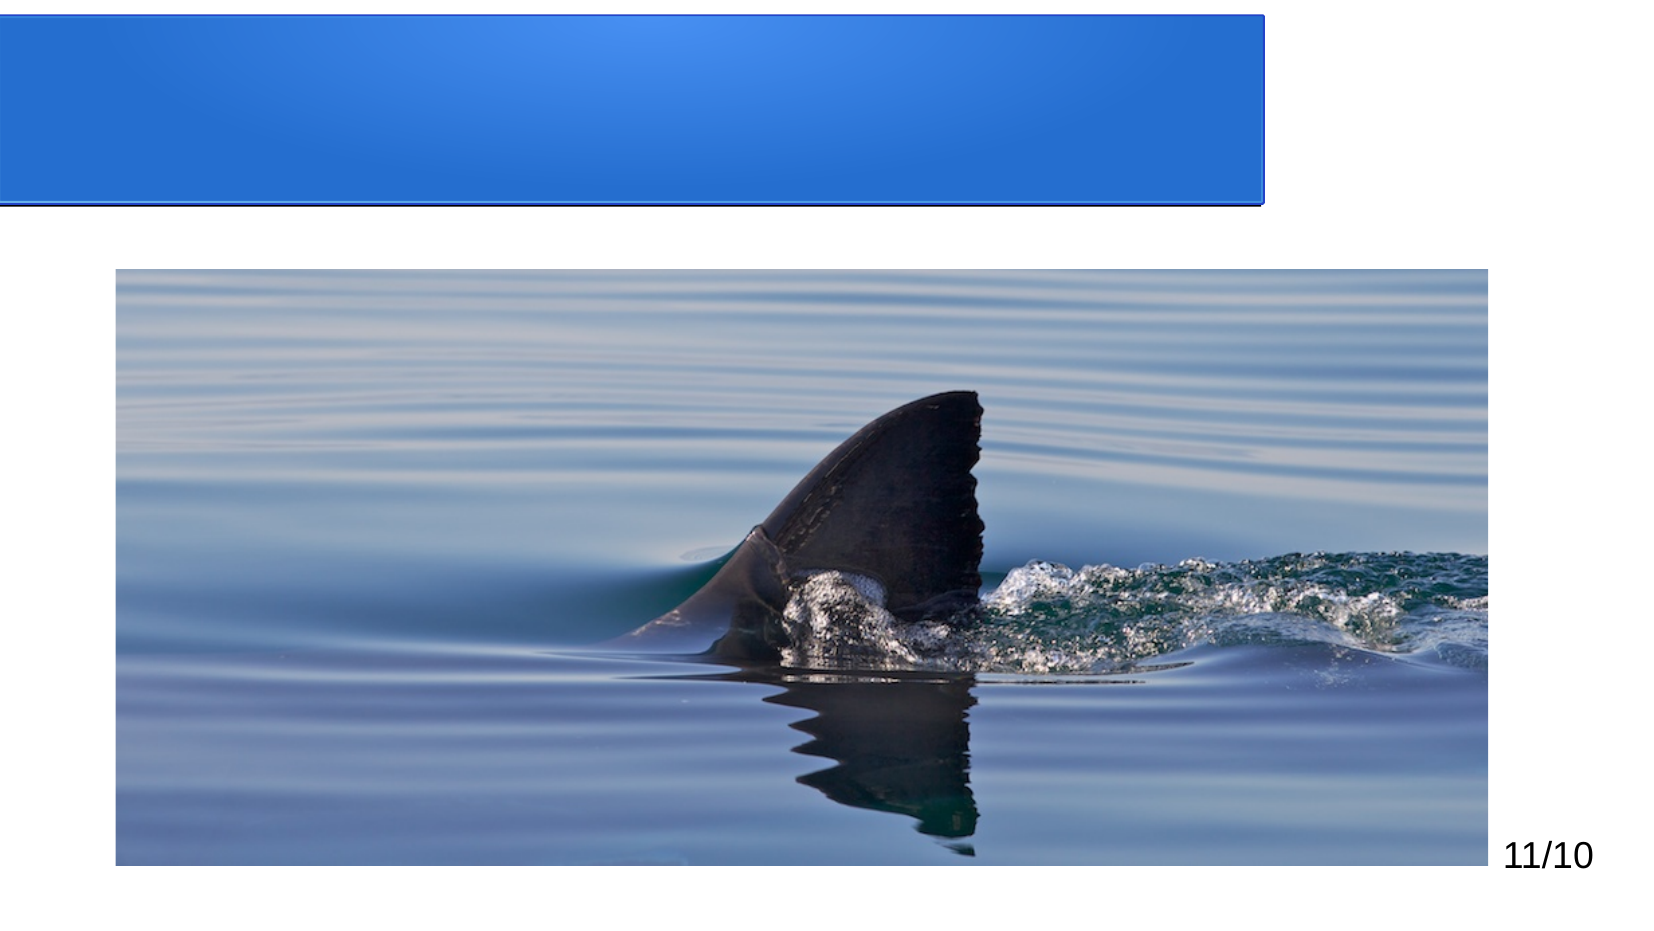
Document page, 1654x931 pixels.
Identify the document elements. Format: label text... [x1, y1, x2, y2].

text_box 11/10 [1488, 826, 1654, 886]
picture [115, 269, 1489, 866]
